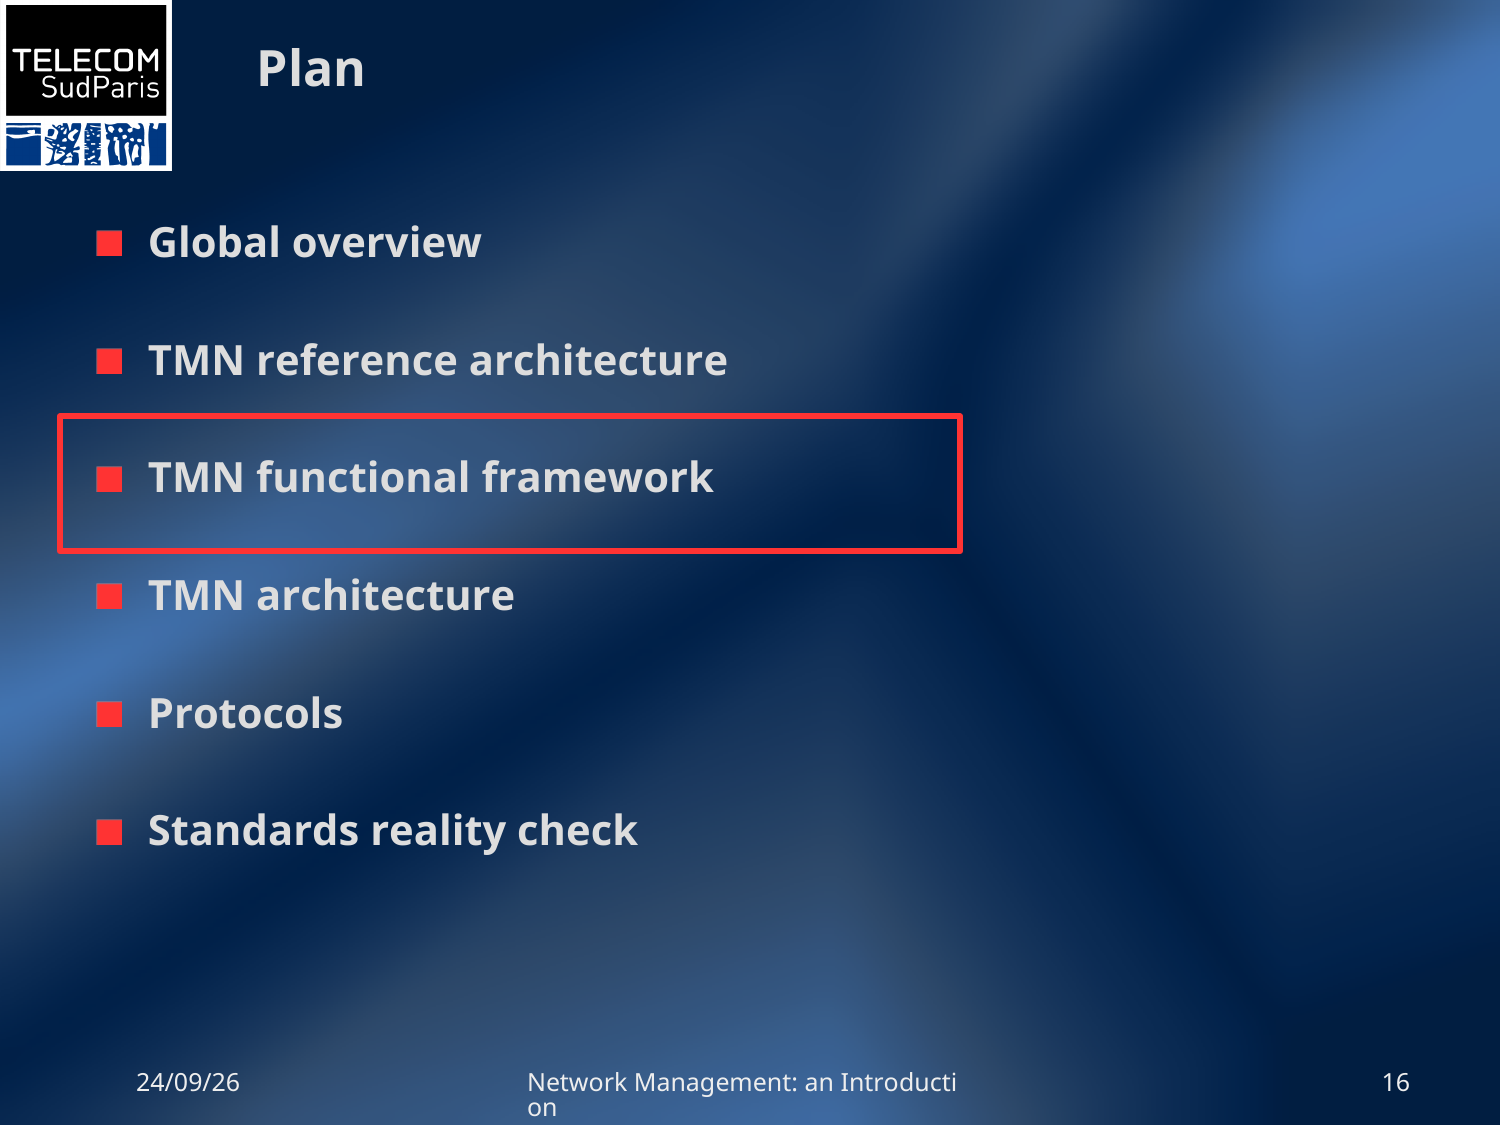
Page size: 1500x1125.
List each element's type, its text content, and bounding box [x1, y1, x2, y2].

title Plan [242, 7, 1436, 126]
picture [0, 0, 1500, 1125]
list Global overview TMN reference architecture TMN functional framework TMN architecture Protocols Standards reality check [76, 419, 957, 548]
list Global overview TMN reference architecture TMN functional framework TMN architecture Protocols Standards reality check [76, 207, 1427, 977]
